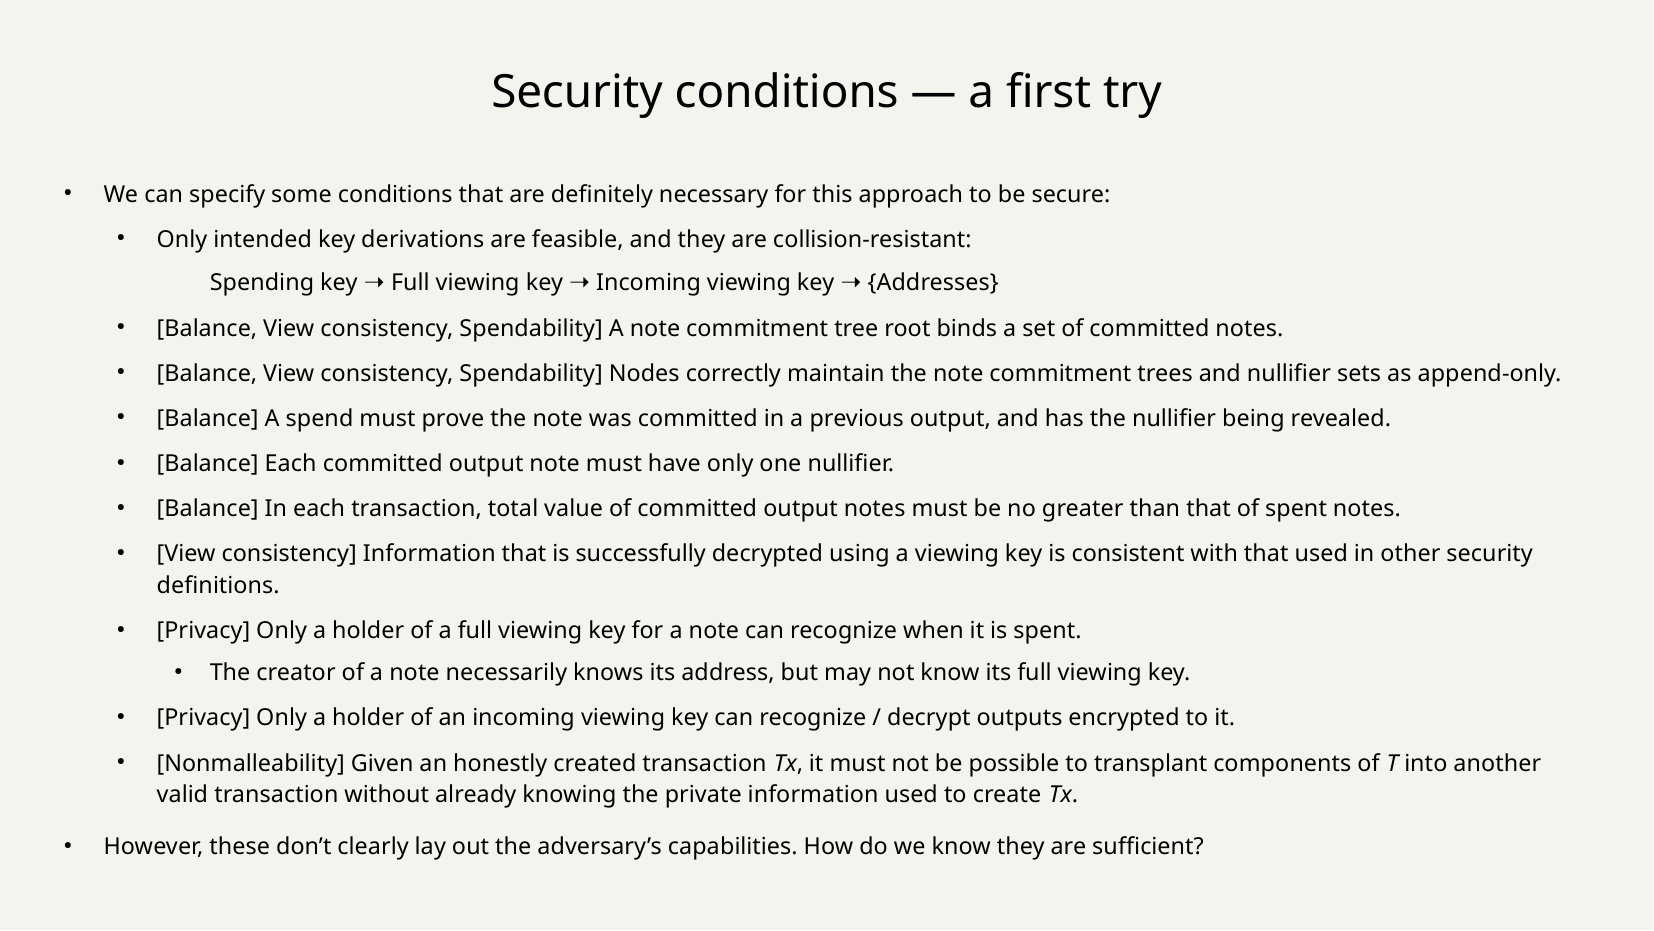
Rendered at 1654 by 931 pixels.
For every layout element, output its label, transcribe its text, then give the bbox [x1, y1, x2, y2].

title Security conditions — a first try [82, 58, 1571, 121]
list We can specify some conditions that are definitely necessary for this approach to be secure: Only intended key derivations are feasible, and they are collision-resistant: Spending key ➝ Full viewing key ➝ Incoming viewing key ➝ {Addresses} [Balance, View consistency, Spendability] A note commitment tree root binds a set of committed notes. [Balance, View consistency, Spendability] Nodes correctly maintain the note commitment trees and nullifier sets as append-only. [Balance] A spend must prove the note was committed in a previous output, and has the nullifier being revealed. [Balance] Each committed output note must have only one nullifier. [Balance] In each transaction, total value of committed output notes must be no greater than that of spent notes. [View consistency] Information that is successfully decrypted using a viewing key is consistent with that used in other security definitions. [Privacy] Only a holder of a full viewing key for a note can recognize when it is spent. The creator of a note necessarily knows its address, but may not know its full viewing key. [Privacy] Only a holder of an incoming viewing key can recognize / decrypt outputs encrypted to it. [Nonmalleability] Given an honestly created transaction Tx, it must not be possible to transplant components of T into another valid transaction without already knowing the private information used to create Tx. However, these don’t clearly lay out the adversary’s capabilities. How do we know they are sufficient? [50, 177, 1586, 875]
